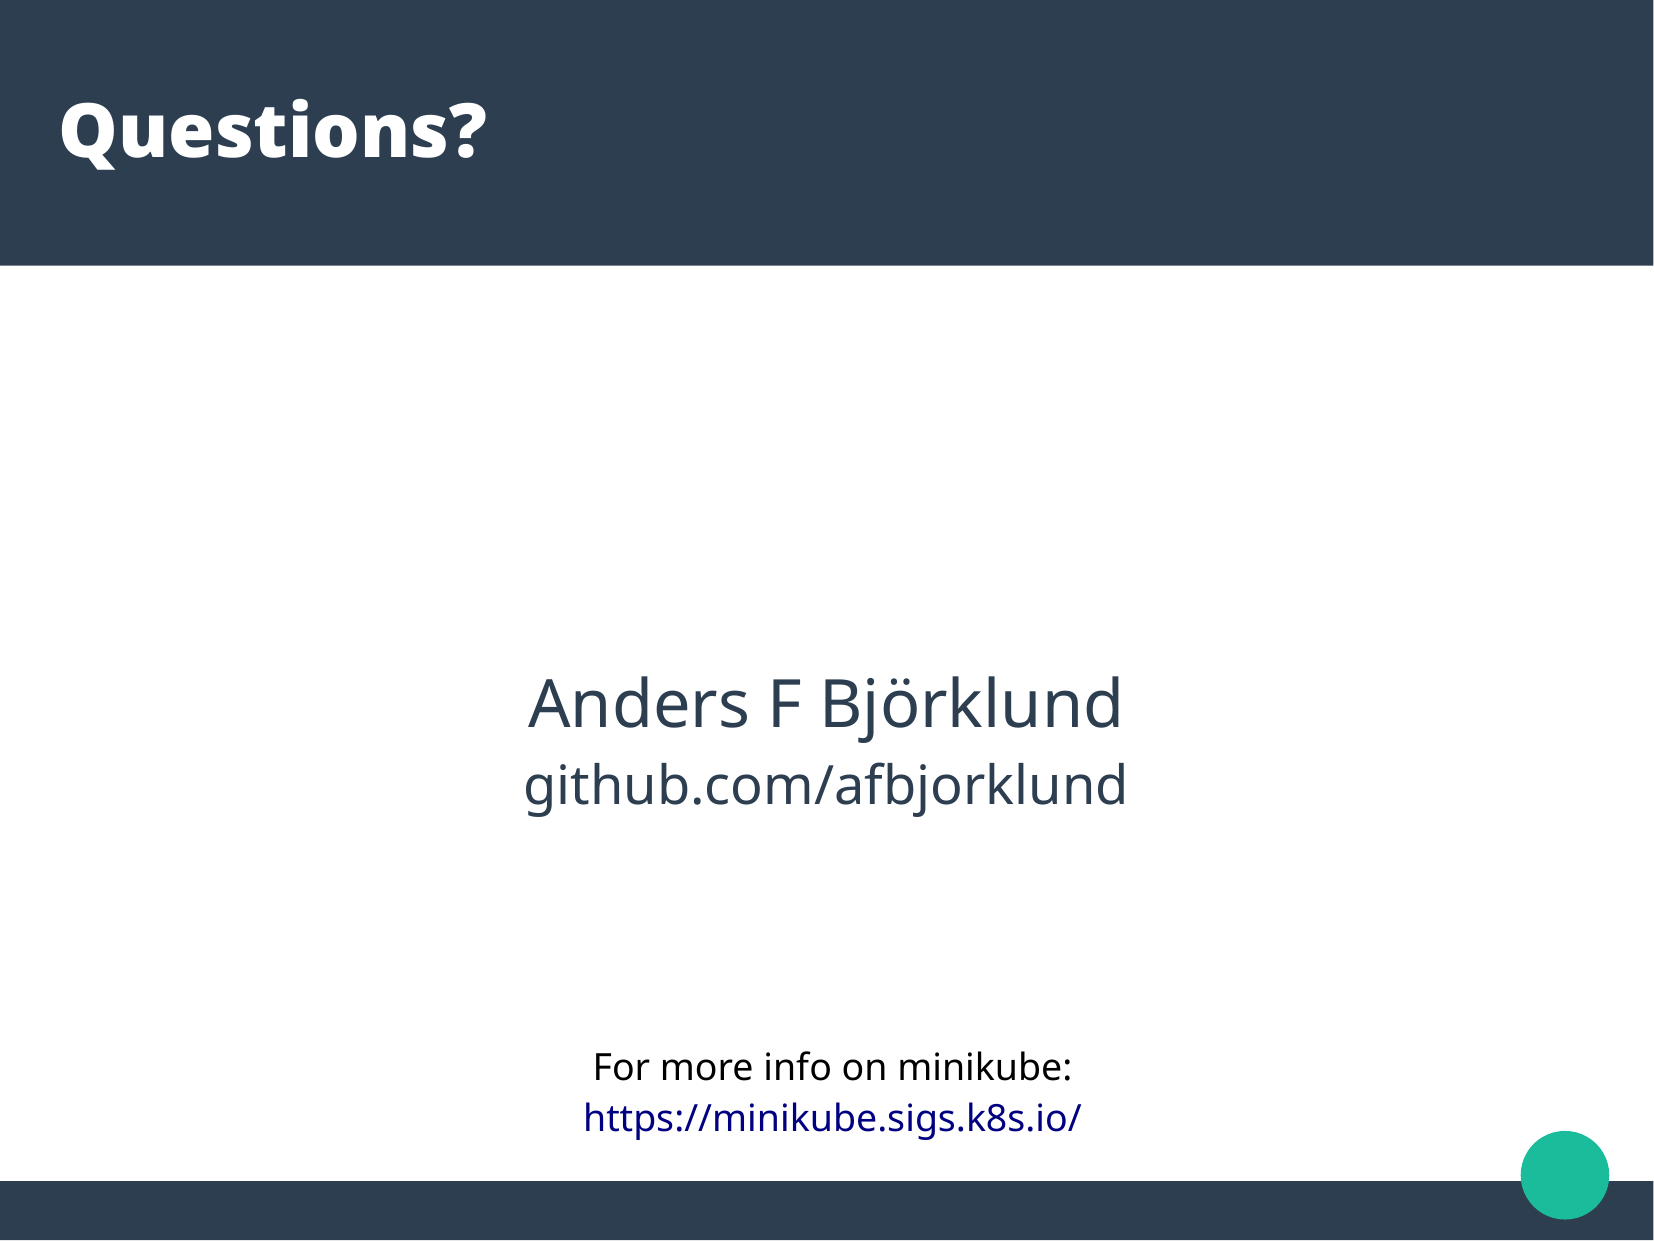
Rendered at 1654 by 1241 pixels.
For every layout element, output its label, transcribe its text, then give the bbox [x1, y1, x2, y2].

text_box For more info on minikube: https://minikube.sigs.k8s.io/ [425, 1033, 1241, 1152]
subtitle Anders F Björklund github.com/afbjorklund [59, 324, 1595, 1152]
title Questions? [59, 49, 1595, 207]
